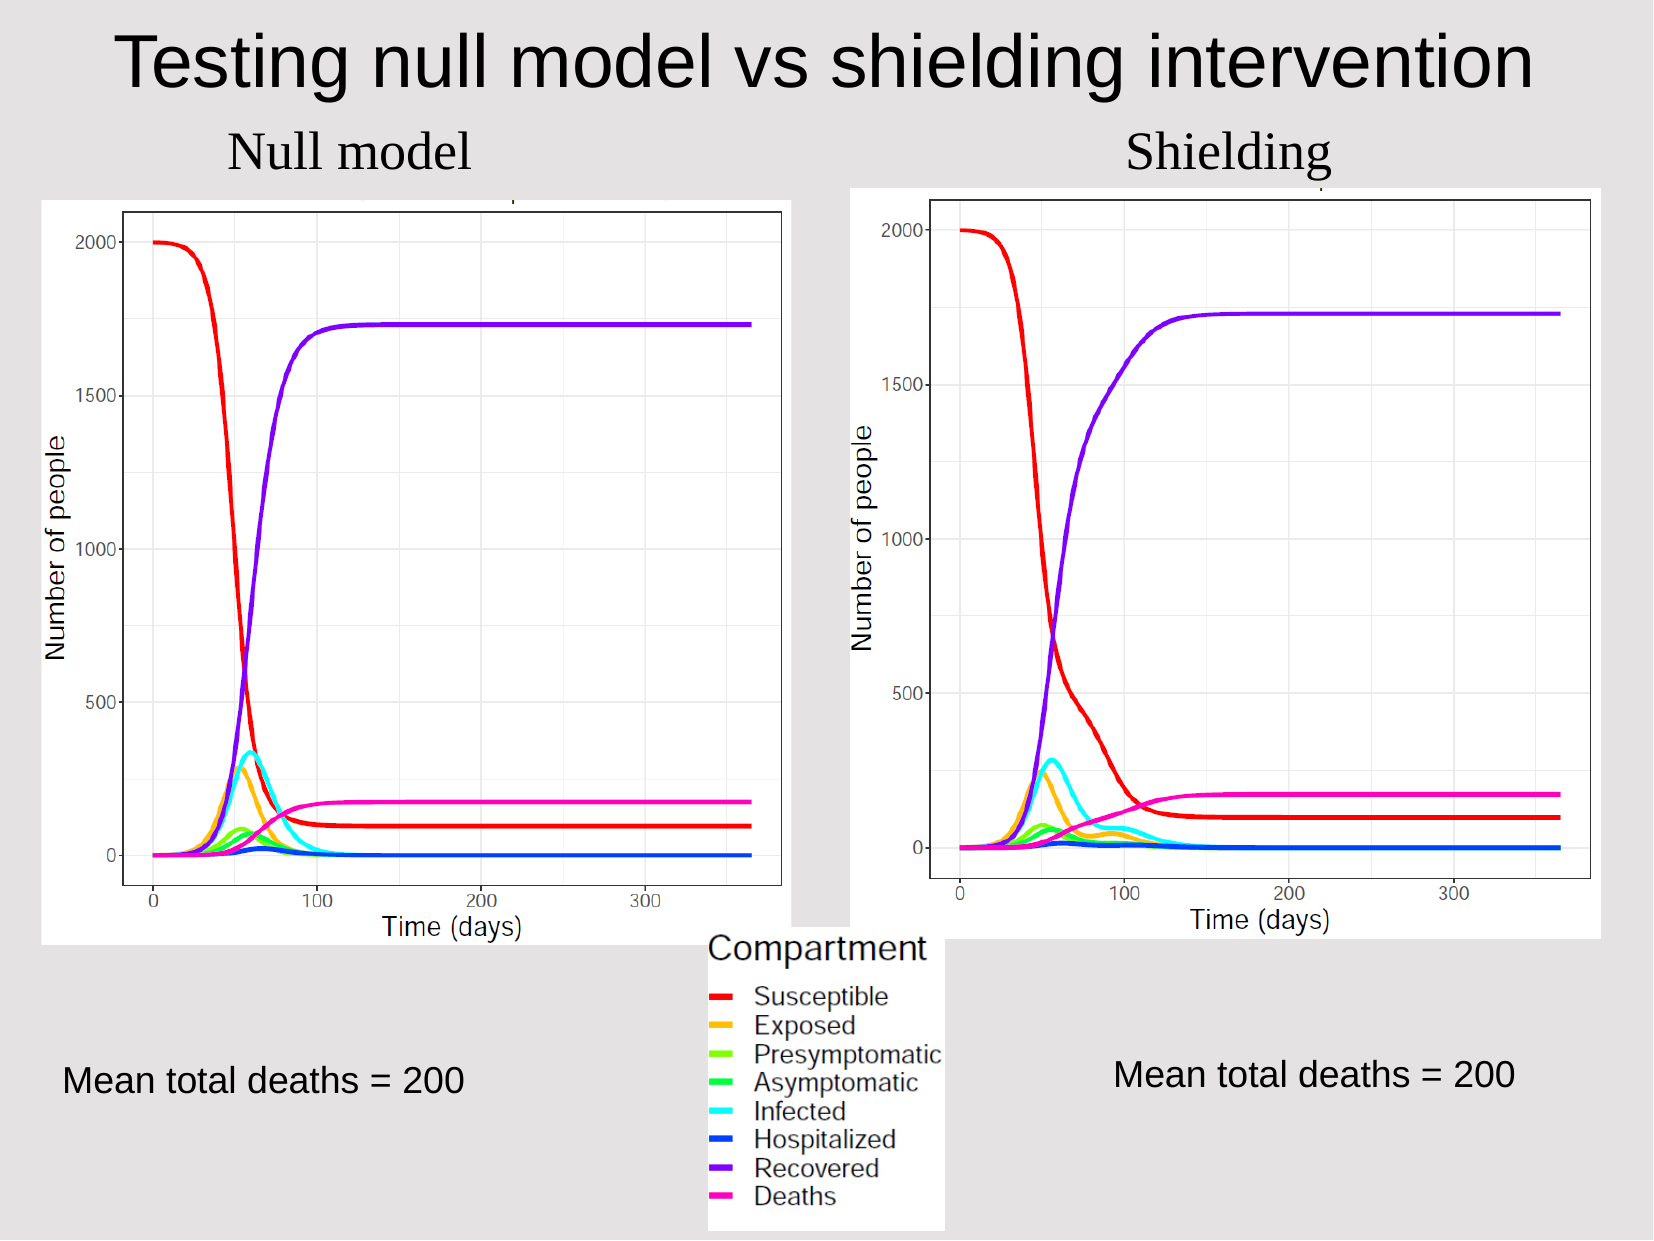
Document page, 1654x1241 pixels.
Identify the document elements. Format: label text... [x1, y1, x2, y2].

text_box Mean total deaths = 200 [47, 1009, 567, 1151]
text_box Testing null model vs shielding intervention [98, 11, 1572, 111]
picture [41, 188, 1601, 1231]
text_box Mean total deaths = 200 [1098, 1003, 1619, 1145]
text_box Shielding [1110, 113, 1537, 213]
text_box Null model [212, 113, 639, 213]
